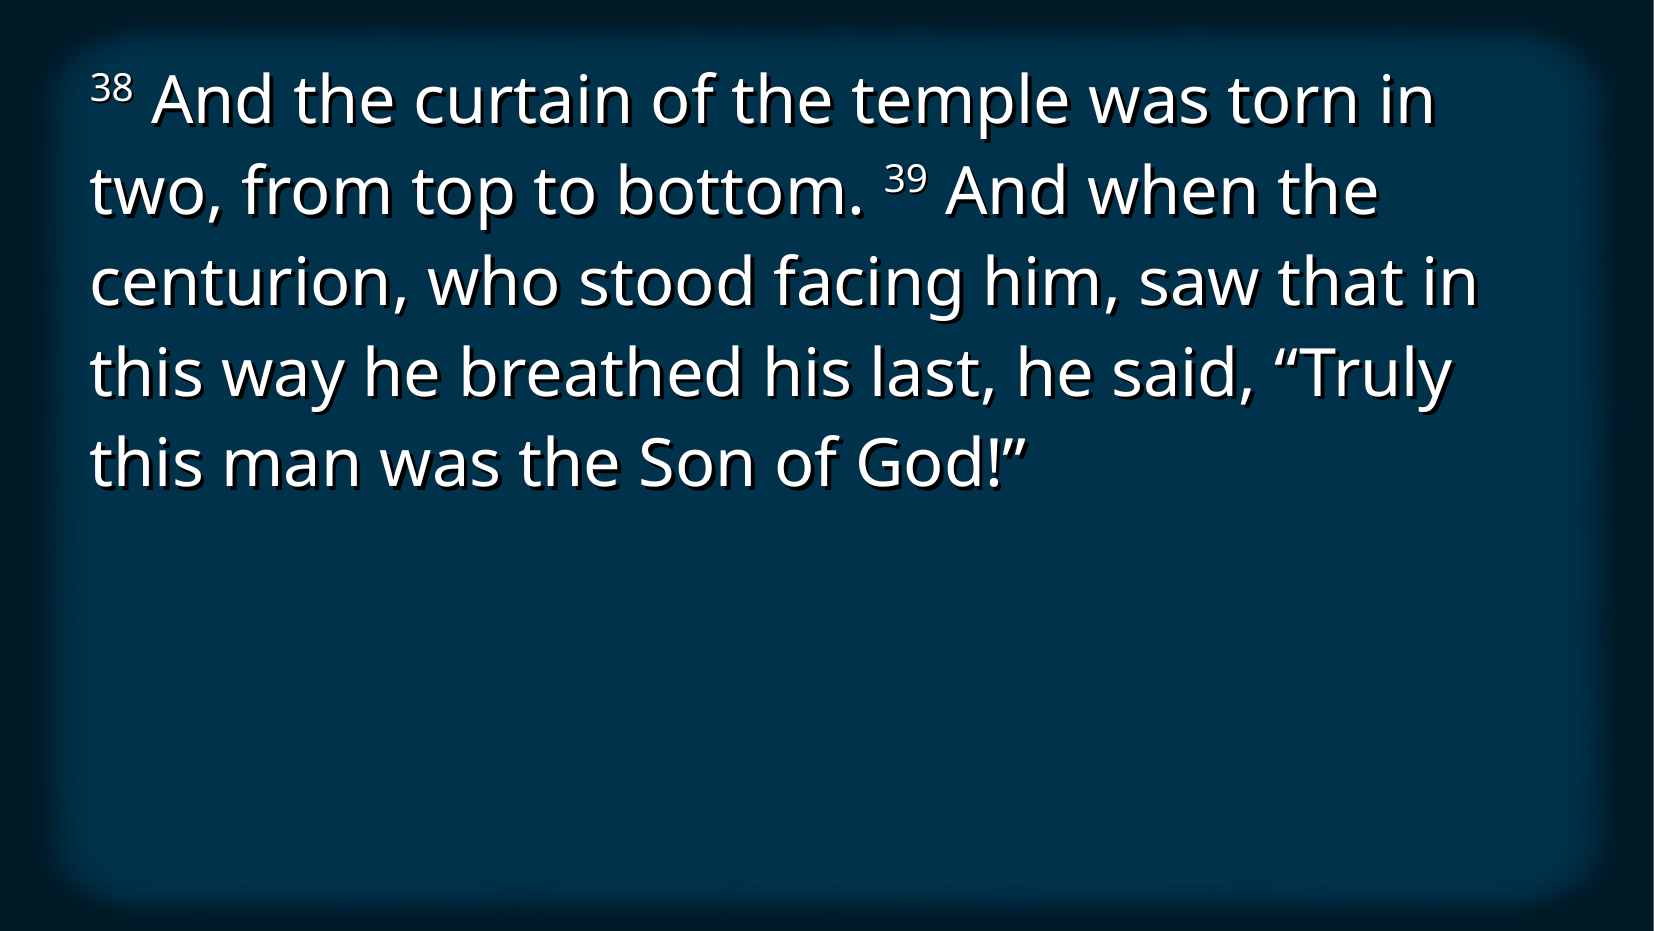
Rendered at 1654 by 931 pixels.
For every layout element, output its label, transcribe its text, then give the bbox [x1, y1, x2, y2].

text_box 38 And the curtain of the temple was torn in two, from top to bottom. 39 And when the centurion, who stood facing him, saw that in this way he breathed his last, he said, “Truly this man was the Son of God!” [75, 45, 1591, 511]
picture [0, 0, 1654, 931]
